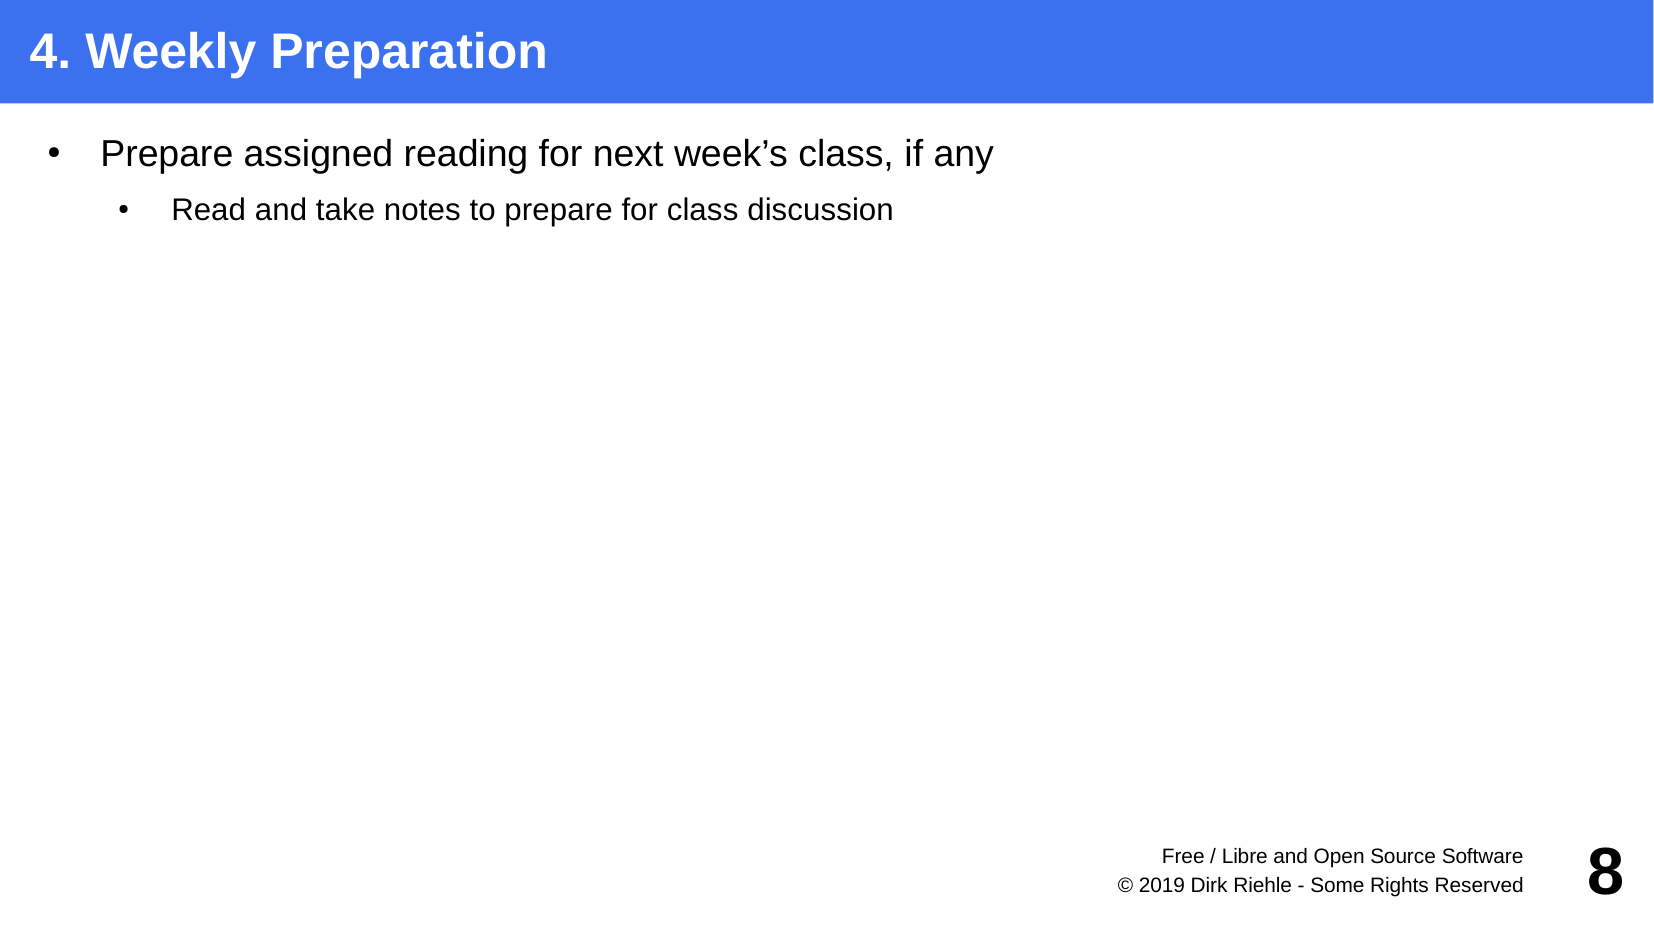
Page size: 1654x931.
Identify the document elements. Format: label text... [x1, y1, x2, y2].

list Prepare assigned reading for next week’s class, if any Read and take notes to prepare for class discussion [29, 132, 1625, 813]
title 4. Weekly Preparation [0, 0, 1654, 104]
